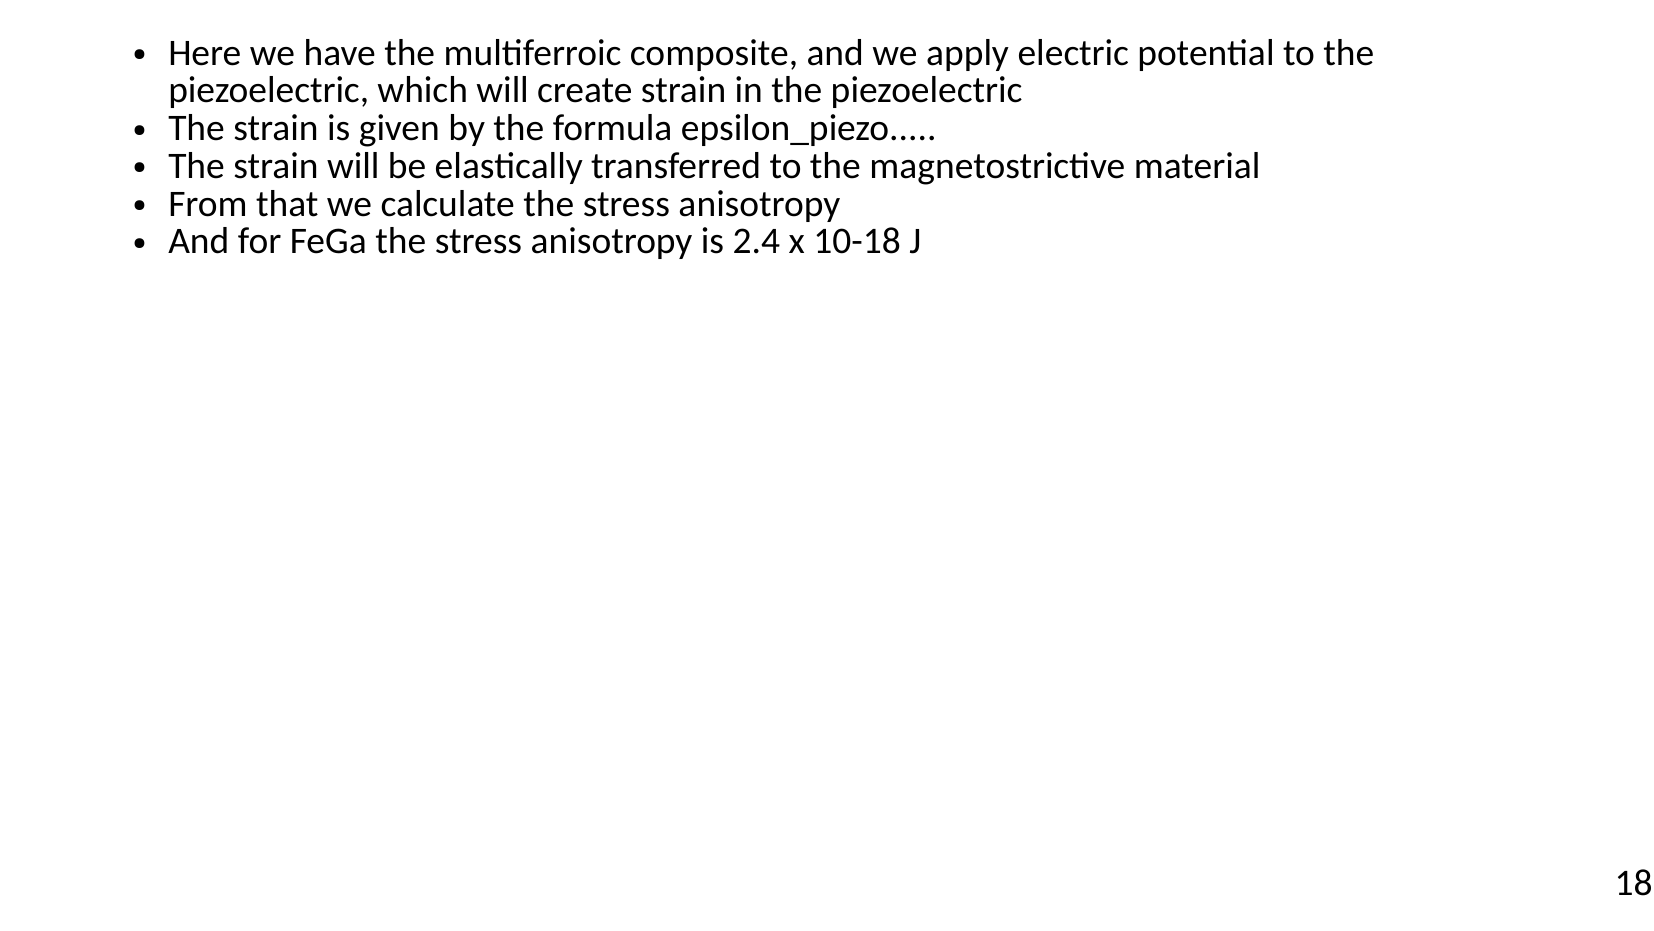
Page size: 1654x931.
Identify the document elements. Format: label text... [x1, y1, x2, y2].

text_box <number> [1479, 860, 1654, 931]
text_box Here we have the multiferroic composite, and we apply electric potential to the piezoelectric, which will create strain in the piezoelectric The strain is given by the formula epsilon_piezo..... The strain will be elastically transferred to the magnetostrictive material From that we calculate the stress anisotropy And for FeGa the stress anisotropy is 2.4 x 10-18 J [118, 29, 1447, 271]
